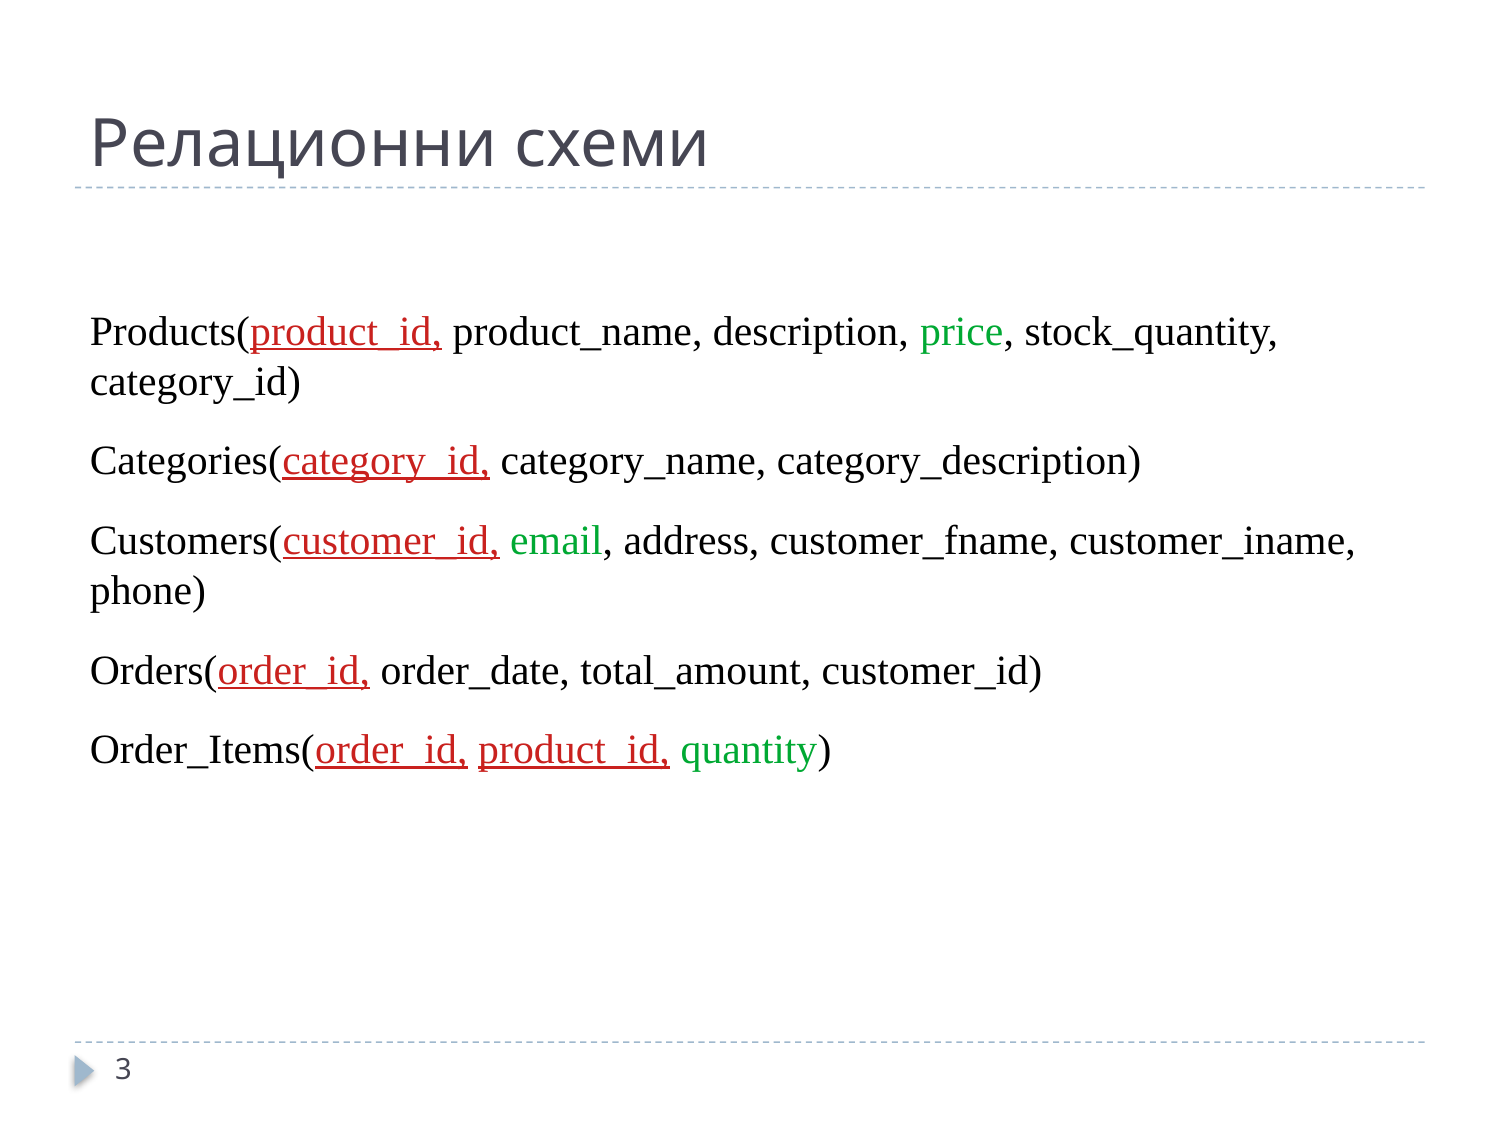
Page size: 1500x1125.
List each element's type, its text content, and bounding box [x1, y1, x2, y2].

list Products(product_id, product_name, description, price, stock_quantity, category_id) Categories(category_id, category_name, category_description) Customers(customer_id, email, address, customer_fname, customer_iname, phone) Orders(order_id, order_date, total_amount, customer_id) Order_Items(order_id, product_id, quantity) [75, 200, 1425, 1010]
title Релационни схеми [75, 24, 1425, 188]
